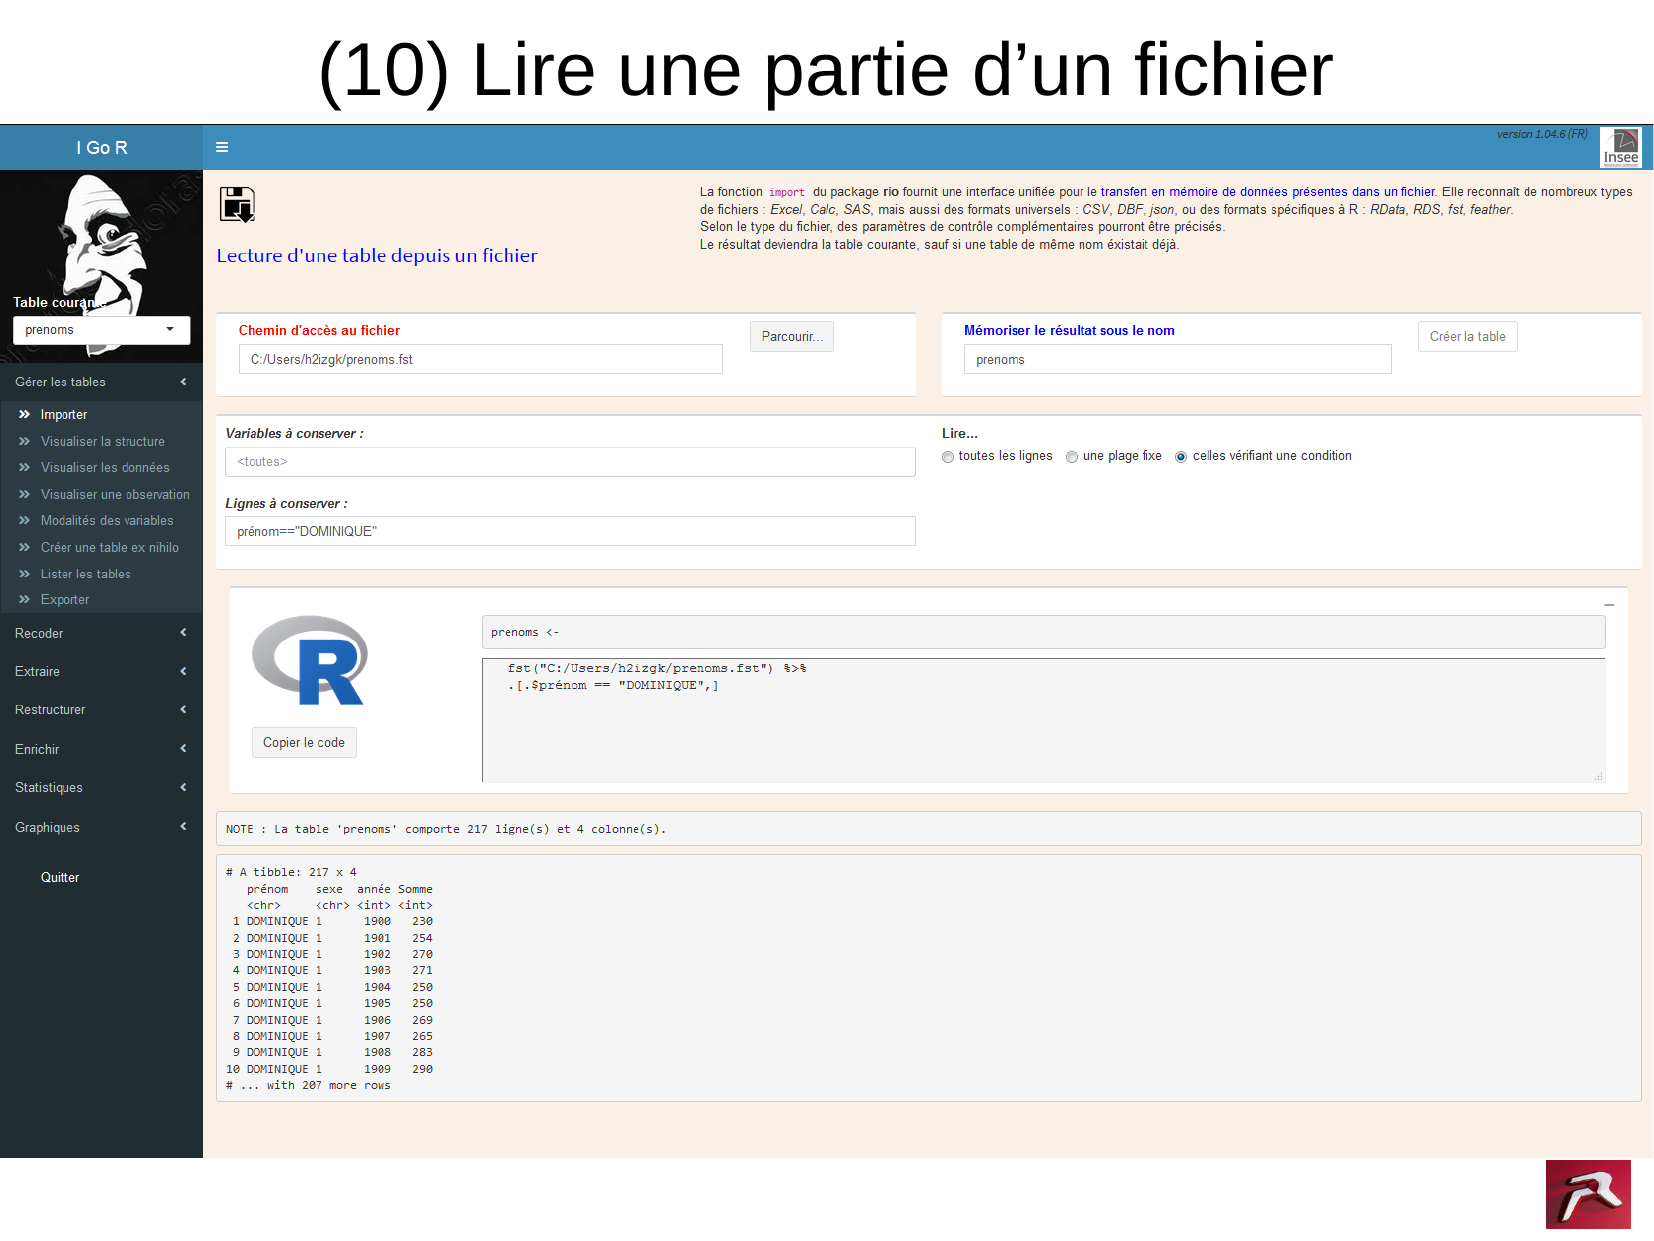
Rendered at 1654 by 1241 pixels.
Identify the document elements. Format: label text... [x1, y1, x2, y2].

title (10) Lire une partie d’un fichier [82, 27, 1571, 112]
picture [1546, 1160, 1631, 1229]
picture [0, 124, 1654, 1158]
